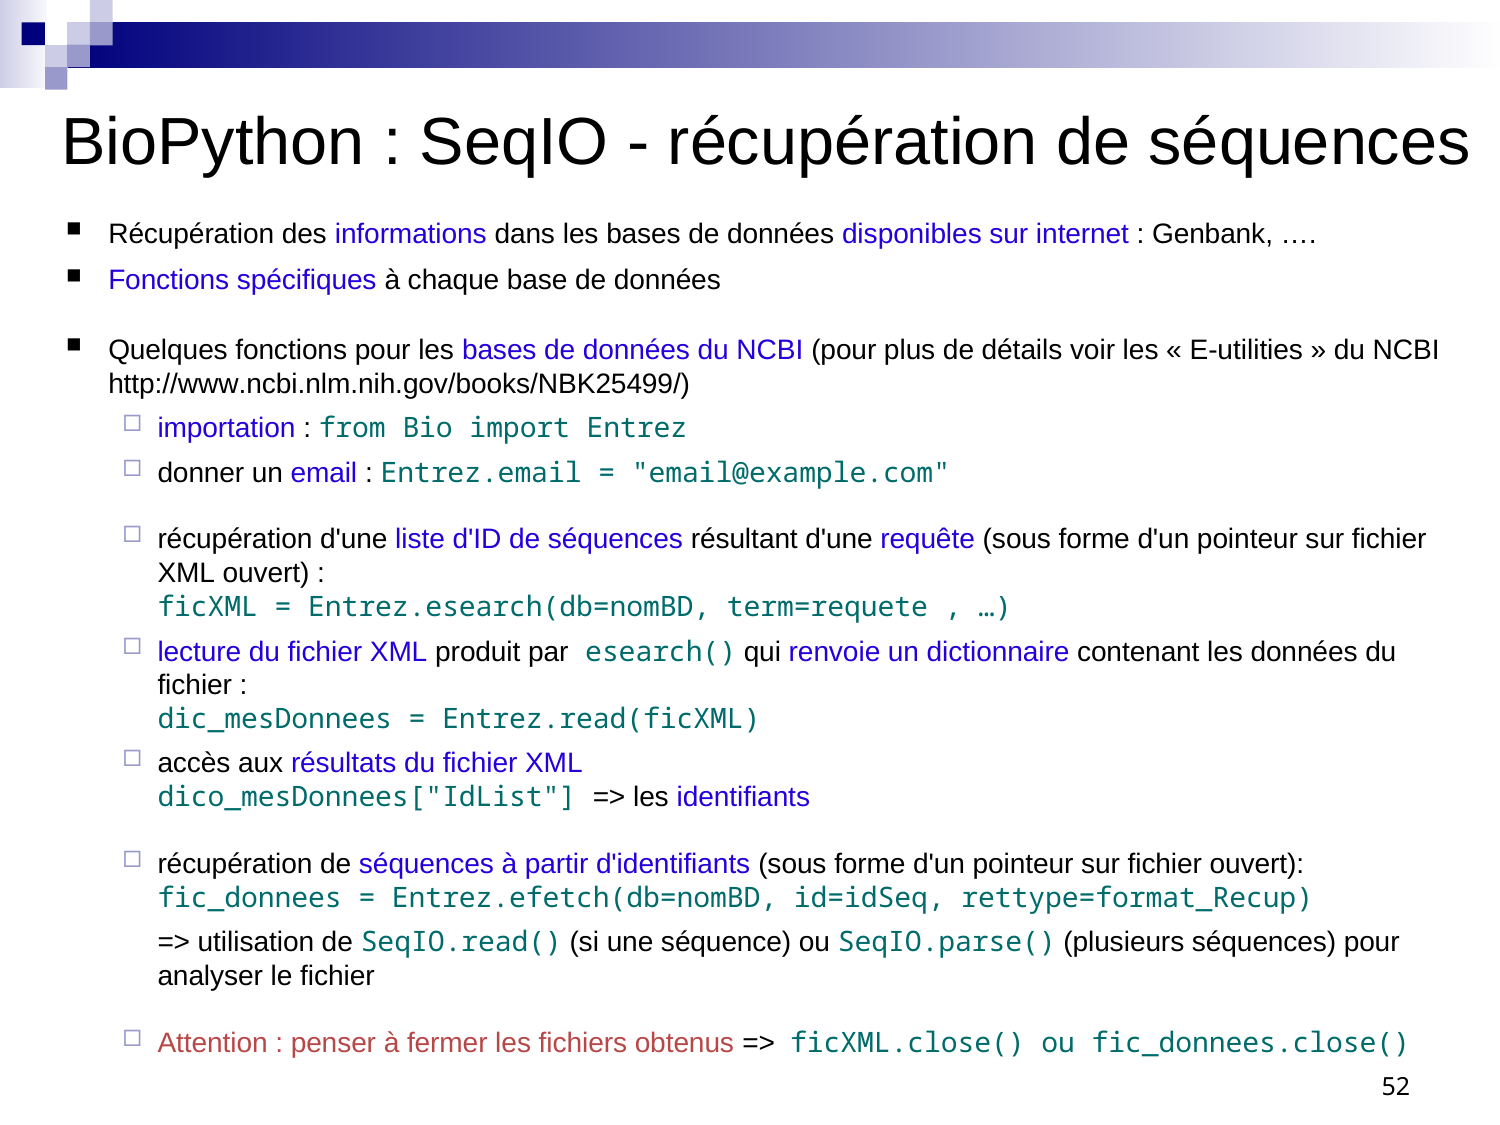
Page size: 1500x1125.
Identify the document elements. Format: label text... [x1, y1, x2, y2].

list Récupération des informations dans les bases de données disponibles sur internet : Genbank, …. Fonctions spécifiques à chaque base de données Quelques fonctions pour les bases de données du NCBI (pour plus de détails voir les « E-utilities » du NCBI http://www.ncbi.nlm.nih.gov/books/NBK25499/) importation : from Bio import Entrez donner un email : Entrez.email = "email@example.com" récupération d'une liste d'ID de séquences résultant d'une requête (sous forme d'un pointeur sur fichier XML ouvert) : ficXML = Entrez.esearch(db=nomBD, term=requete , …) lecture du fichier XML produit par esearch() qui renvoie un dictionnaire contenant les données du fichier : dic_mesDonnees = Entrez.read(ficXML) accès aux résultats du fichier XML dico_mesDonnees["IdList"] => les identifiants récupération de séquences à partir d'identifiants (sous forme d'un pointeur sur fichier ouvert): fic_donnees = Entrez.efetch(db=nomBD, id=idSeq, rettype=format_Recup) => utilisation de SeqIO.read() (si une séquence) ou SeqIO.parse() (plusieurs séquences) pour analyser le fichier Attention : penser à fermer les fichiers obtenus => ficXML.close() ou fic_donnees.close() [51, 207, 1466, 1077]
title BioPython : SeqIO - récupération de séquences [43, 69, 1490, 207]
